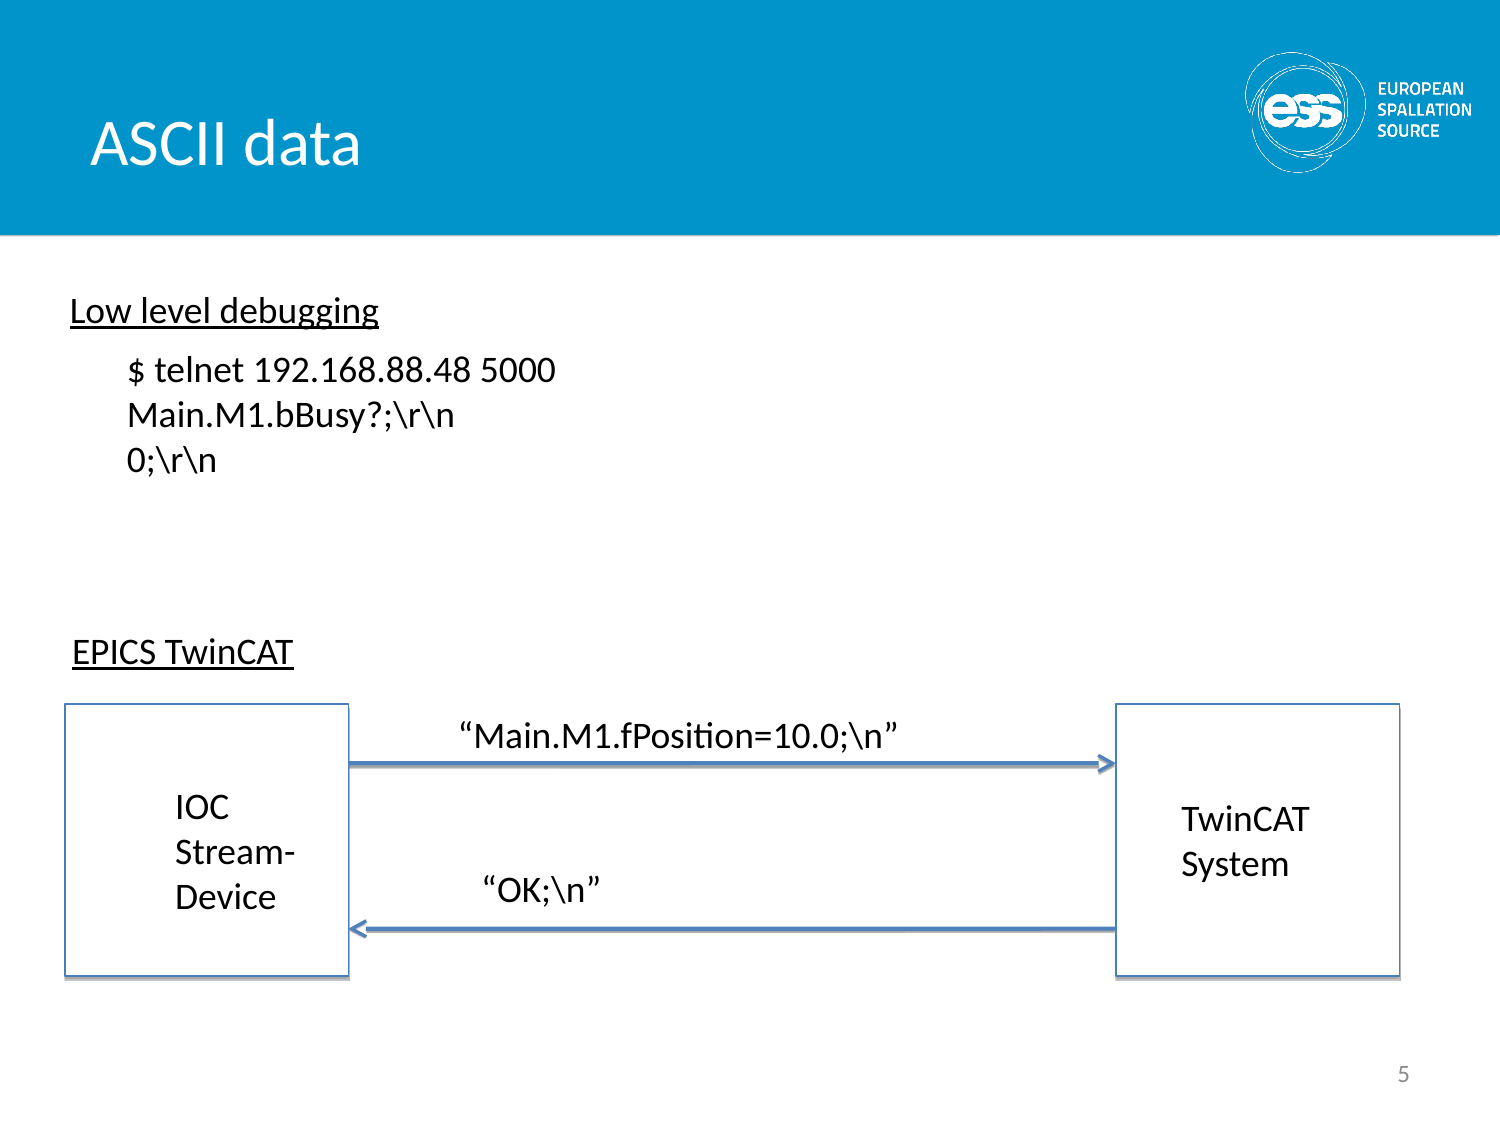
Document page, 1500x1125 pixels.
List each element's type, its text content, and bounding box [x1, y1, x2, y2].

text_box IOC Stream- Device [160, 775, 311, 925]
text_box Low level debugging [54, 278, 395, 339]
text_box “OK;\n” [466, 857, 1034, 918]
picture [1418, 104, 1423, 115]
text_box TwinCAT System [1166, 786, 1326, 892]
picture [1436, 104, 1444, 115]
picture [1423, 83, 1430, 94]
picture [1432, 125, 1438, 136]
text_box [1116, 704, 1400, 976]
picture [1422, 125, 1428, 134]
picture [1264, 94, 1342, 127]
title ASCII data [75, 45, 1247, 233]
text_box EPICS TwinCAT [57, 619, 309, 680]
picture [1409, 104, 1415, 115]
picture [1389, 104, 1393, 115]
slide_number <number> [1074, 1042, 1425, 1103]
text_box “Main.M1.fPosition=10.0;\n” [442, 704, 1010, 764]
text_box $ telnet 192.168.88.48 5000 Main.M1.bBusy?;\r\n 0;\r\n [112, 338, 1235, 488]
picture [1443, 86, 1450, 93]
text_box [64, 704, 349, 976]
picture [1454, 83, 1458, 94]
picture [1379, 83, 1385, 94]
picture [1398, 109, 1406, 115]
picture [1400, 83, 1407, 94]
